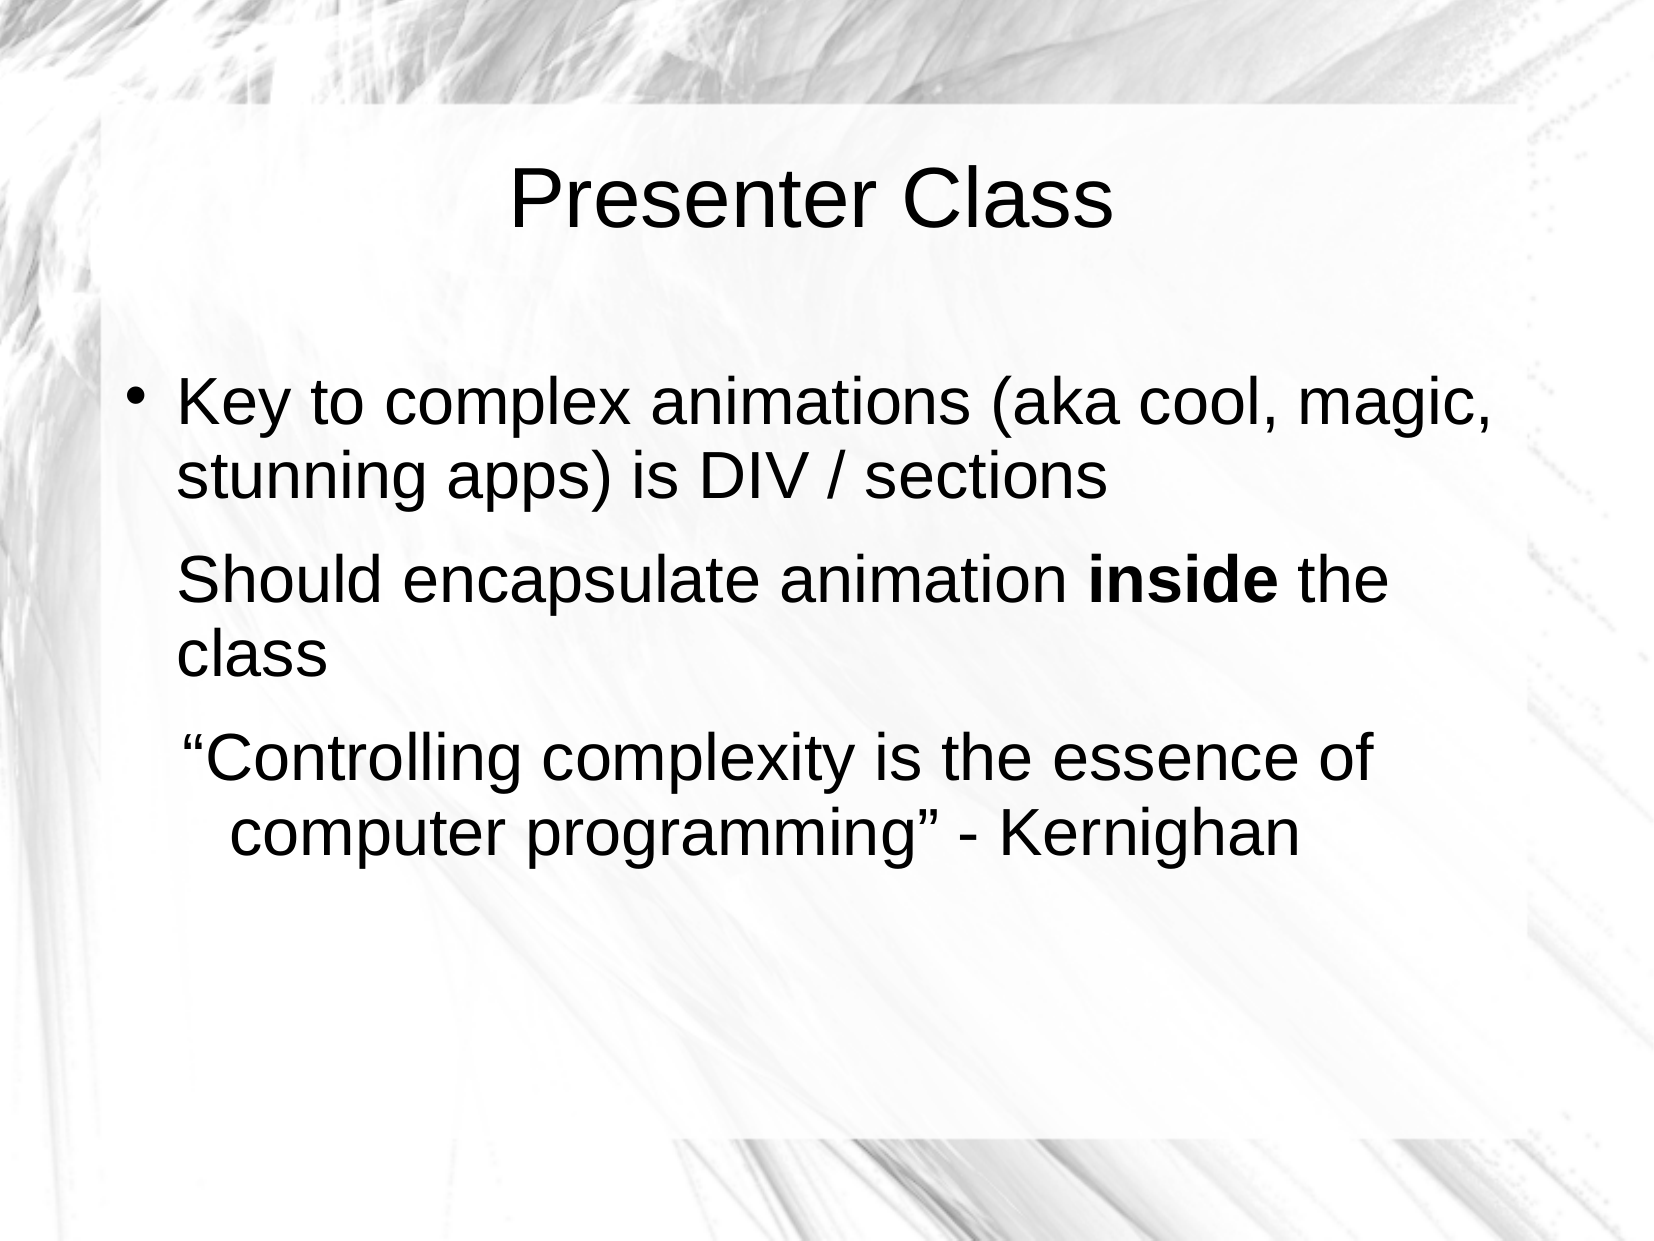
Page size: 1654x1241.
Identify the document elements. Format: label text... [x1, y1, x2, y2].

list Key to complex animations (aka cool, magic, stunning apps) is DIV / sections Should encapsulate animation inside the class “Controlling complexity is the essence of computer programming” - Kernighan [107, 360, 1561, 986]
title Presenter Class [118, 112, 1506, 281]
picture [0, 0, 1654, 1241]
